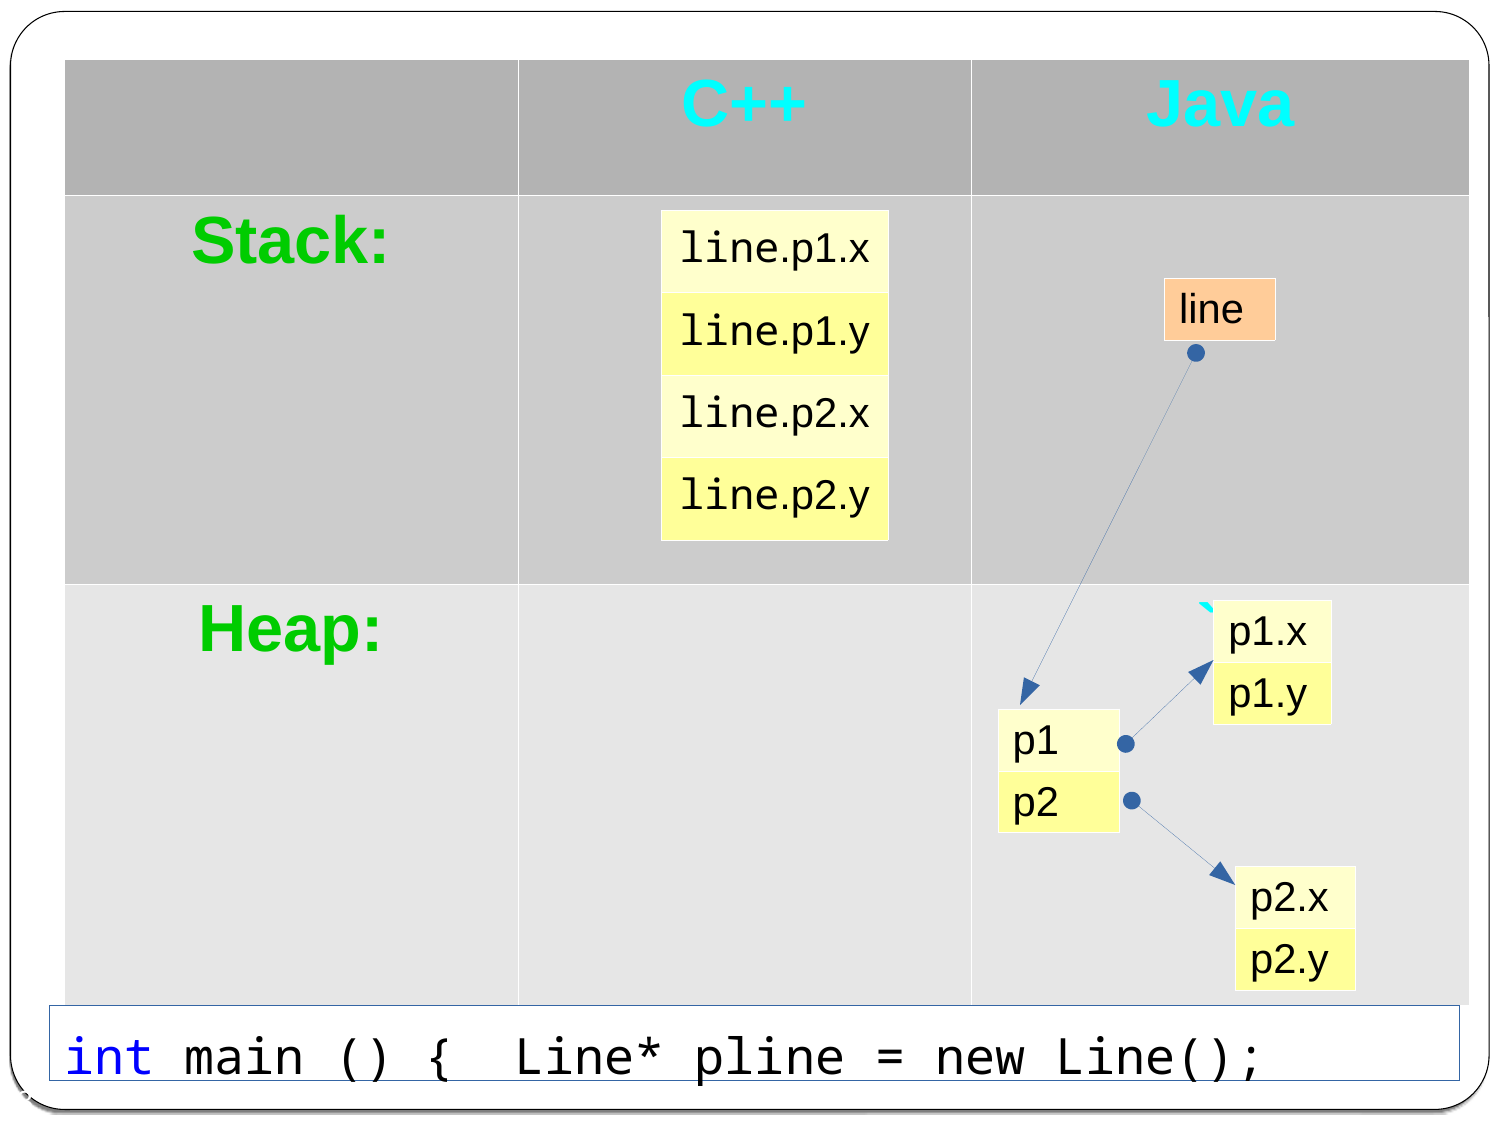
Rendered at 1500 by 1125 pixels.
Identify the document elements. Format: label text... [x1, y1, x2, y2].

table_cell Heap: [65, 585, 518, 1005]
table_cell Stack: [65, 196, 518, 584]
table_header line [1165, 279, 1275, 340]
table_header C++ [519, 60, 971, 195]
table_header p1.x [1214, 601, 1331, 662]
table_cell [519, 196, 971, 584]
table_cell p1.y [1214, 663, 1331, 724]
table_cell line.p1.y [662, 293, 888, 375]
table_header [65, 60, 518, 195]
table_header p1 [999, 710, 1119, 771]
list int main () { Line* pline = new Line(); … delete pline; }; [49, 1005, 1460, 1081]
table_cell p2 [999, 772, 1119, 832]
table_header p2.x [1236, 867, 1355, 928]
table_cell line.p2.x [662, 376, 888, 457]
slide_number <number> [0, 1074, 50, 1125]
table_cell [972, 196, 1469, 584]
table_header line.p1.x [662, 211, 888, 292]
table_cell line.p2.y [662, 458, 888, 540]
table_cell [519, 585, 971, 1005]
table_cell `` [972, 585, 1469, 1005]
table_header Java [972, 60, 1469, 195]
table_cell p2.y [1236, 929, 1355, 990]
